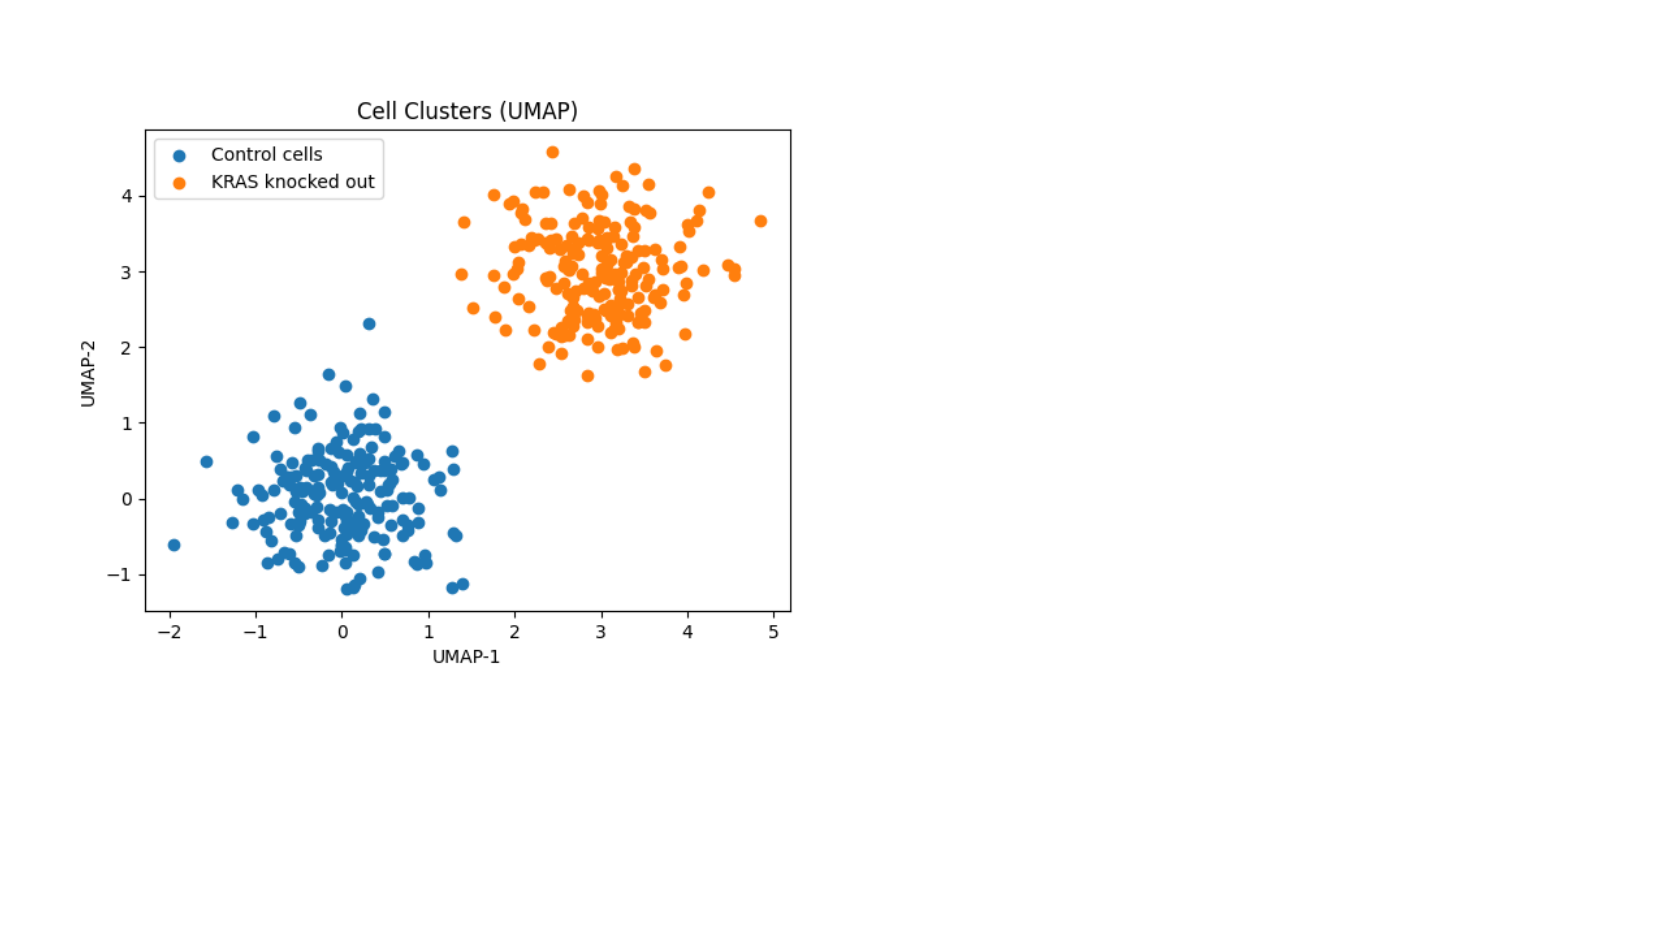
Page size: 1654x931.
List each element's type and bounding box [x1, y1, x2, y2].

picture [67, 88, 802, 680]
